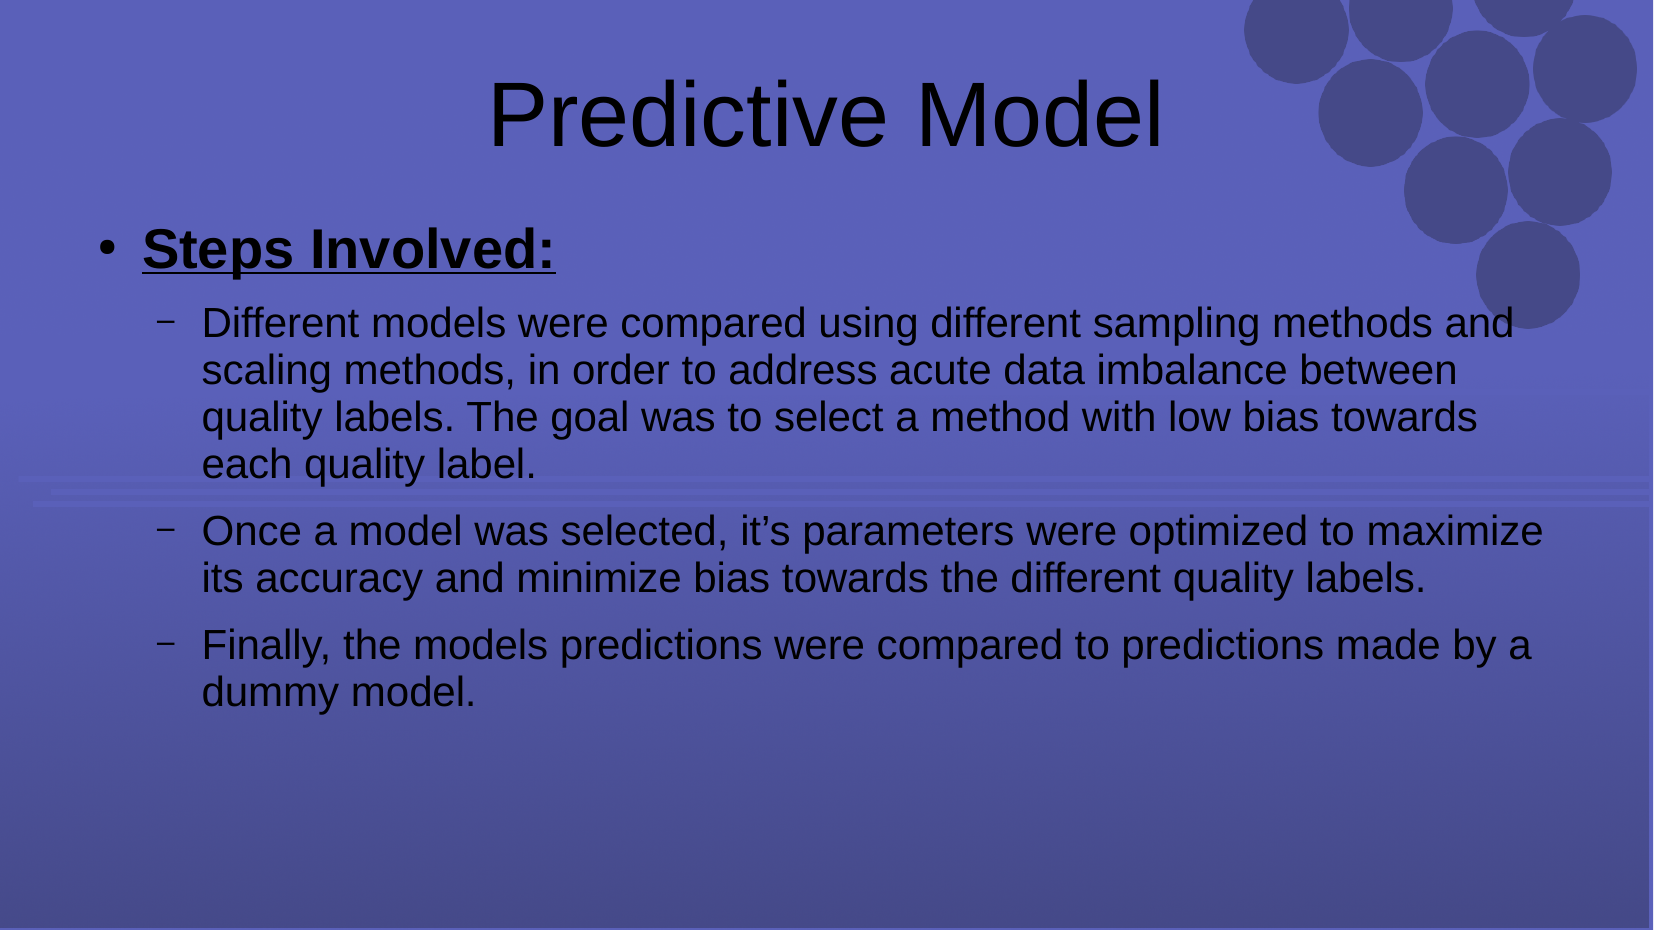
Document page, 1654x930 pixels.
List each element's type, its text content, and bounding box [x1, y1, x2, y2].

picture [0, 0, 1654, 930]
title Predictive Model [82, 37, 1571, 193]
list Steps Involved: Different models were compared using different sampling methods and scaling methods, in order to address acute data imbalance between quality labels. The goal was to select a method with low bias towards each quality label. Once a model was selected, it’s parameters were optimized to maximize its accuracy and minimize bias towards the different quality labels. Finally, the models predictions were compared to predictions made by a dummy model. [82, 217, 1571, 757]
